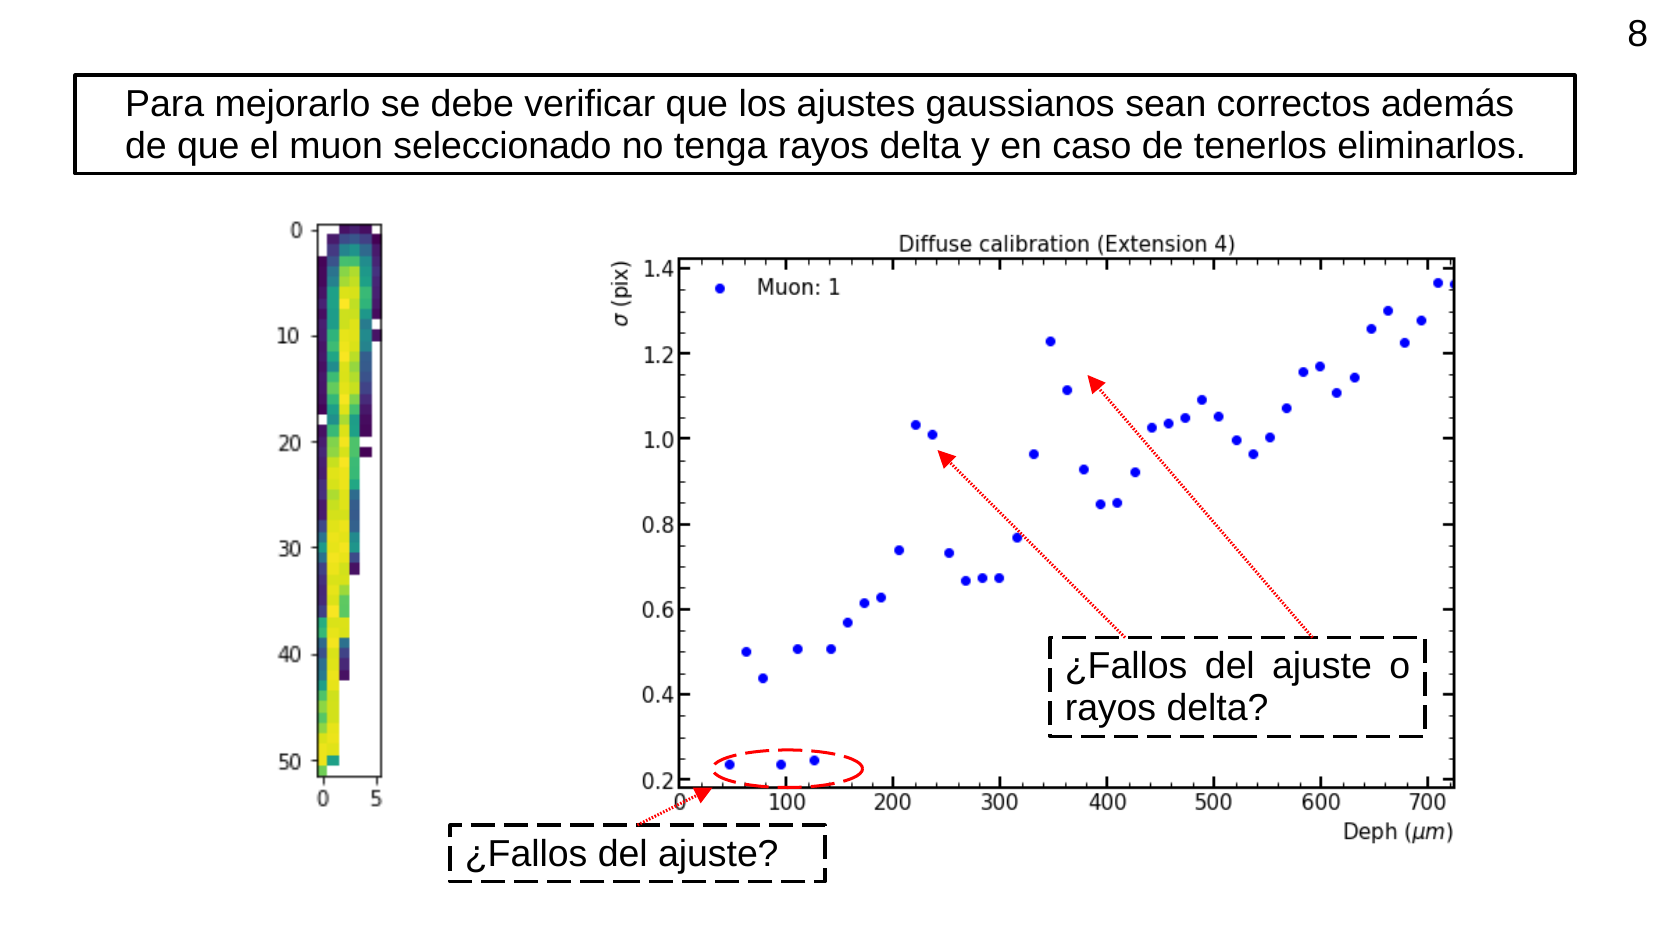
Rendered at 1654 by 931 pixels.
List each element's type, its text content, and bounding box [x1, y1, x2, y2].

text_box Para mejorarlo se debe verificar que los ajustes gaussianos sean correctos además de que el muon seleccionado no tenga rayos delta y en caso de tenerlos eliminarlos. [75, 75, 1576, 174]
text_box ¿Fallos del ajuste? [450, 825, 826, 882]
picture [262, 208, 397, 826]
text_box <number> [1612, 4, 1654, 76]
picture [600, 224, 1464, 856]
text_box ¿Fallos del ajuste o rayos delta? [1050, 637, 1426, 737]
text_box [712, 749, 863, 788]
